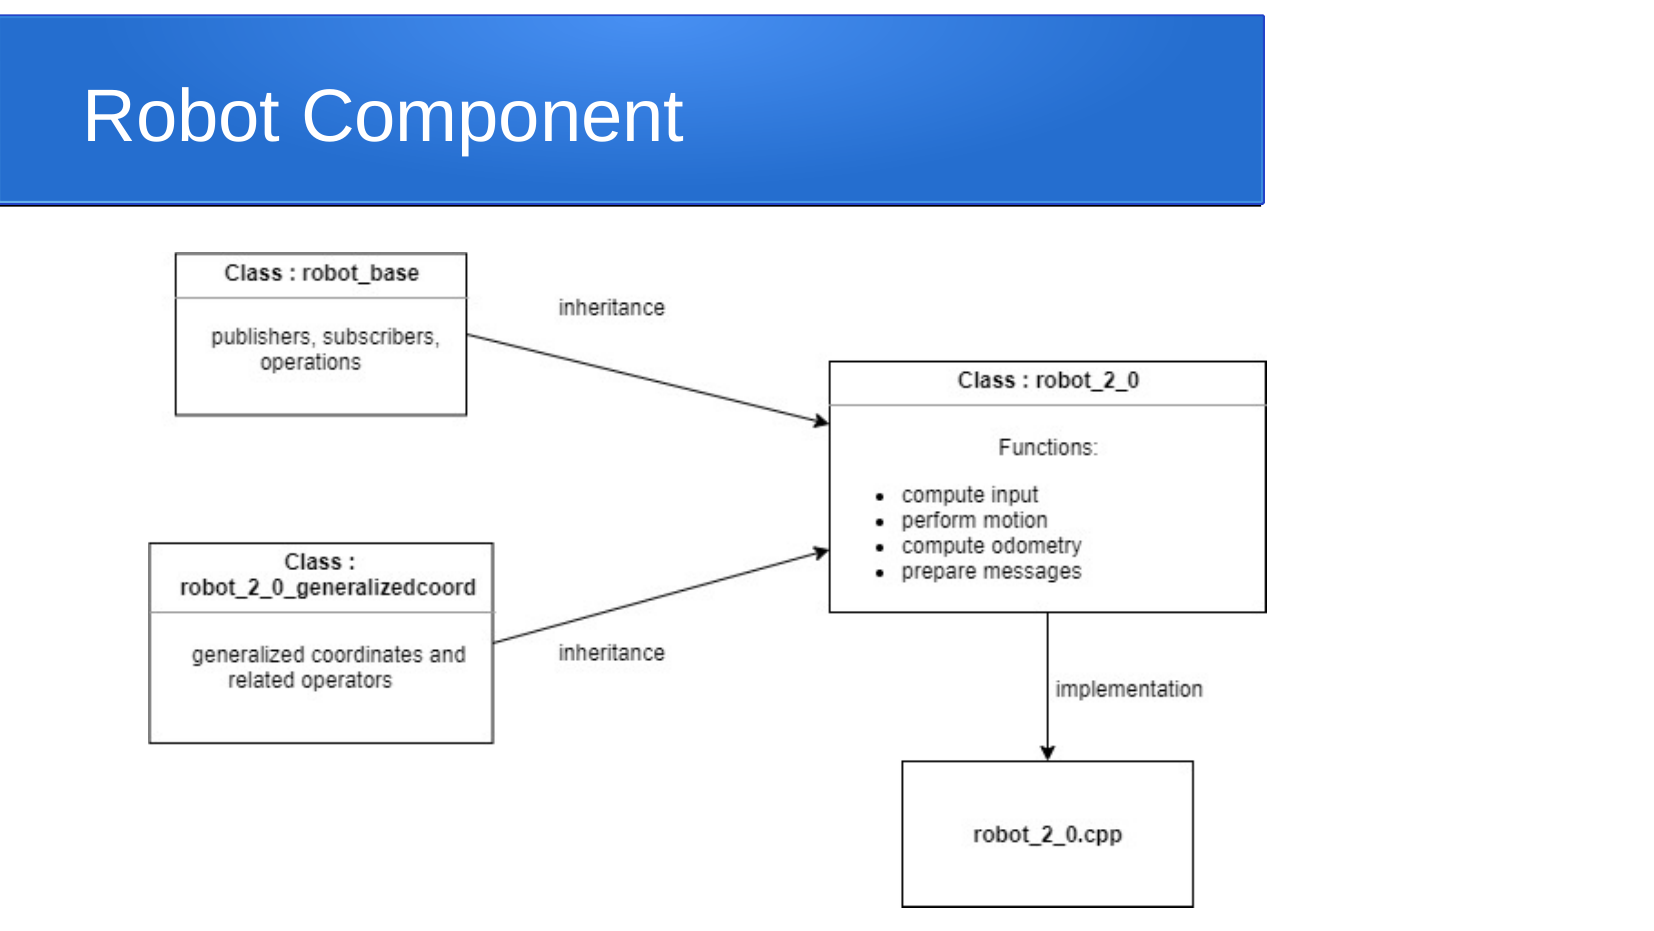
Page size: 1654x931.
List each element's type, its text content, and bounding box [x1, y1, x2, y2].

text_box Robot Component [82, 67, 1235, 158]
picture [148, 252, 1267, 909]
